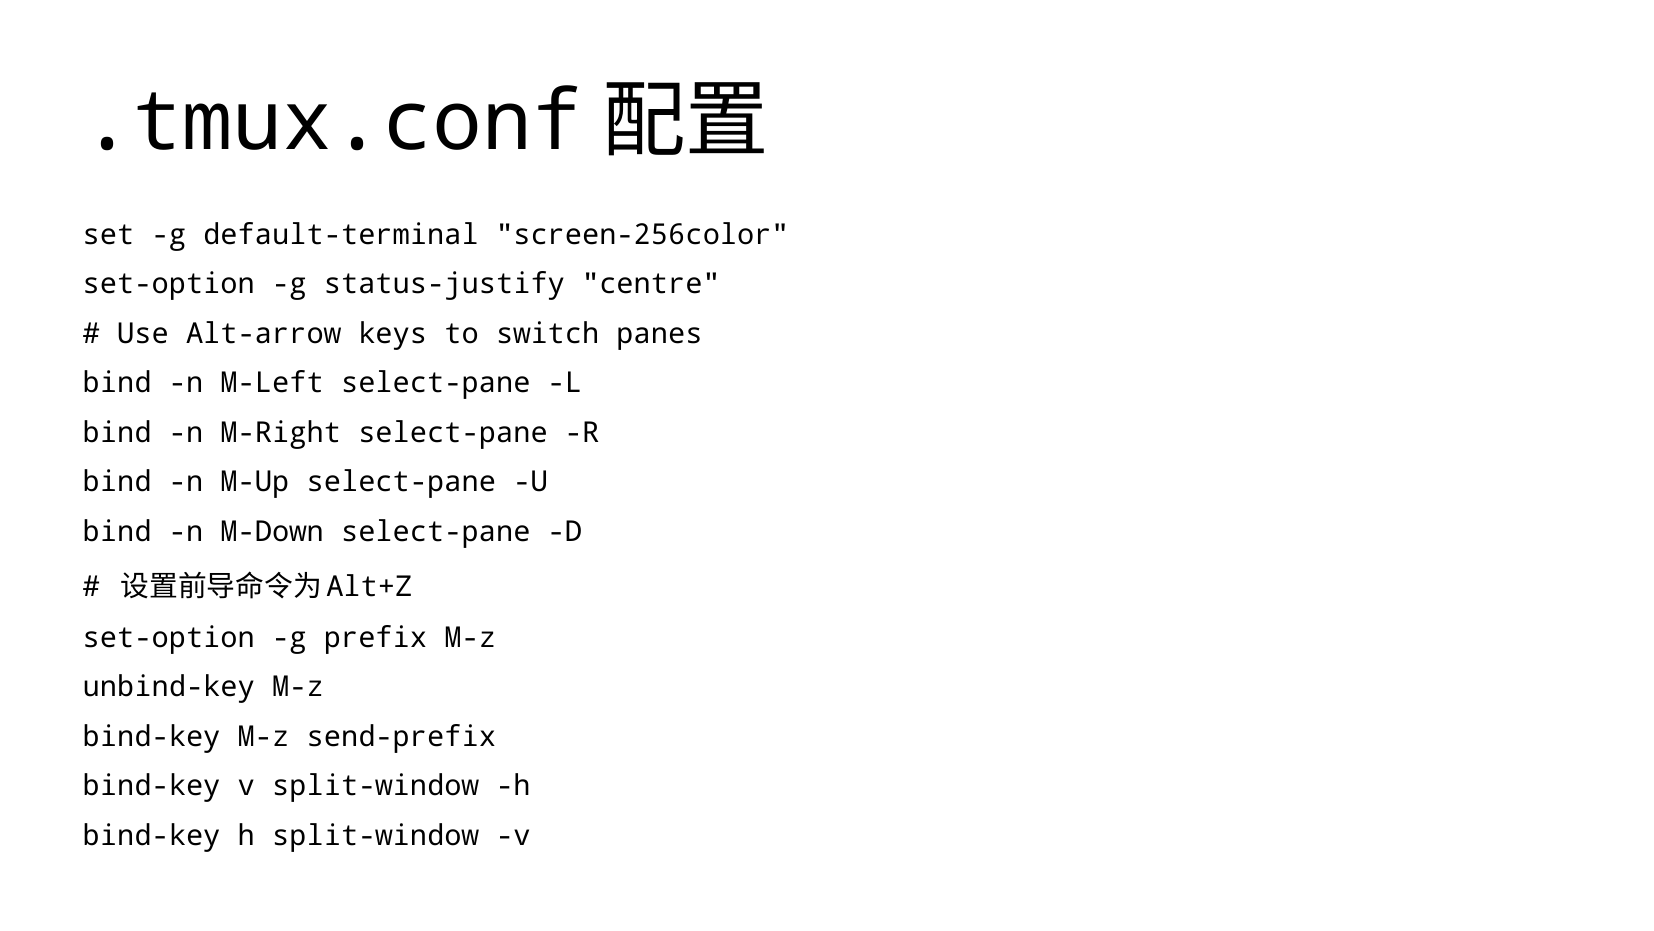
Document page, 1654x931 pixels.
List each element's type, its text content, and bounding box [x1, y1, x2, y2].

list set -g default-terminal "screen-256color" set-option -g status-justify "centre" # Use Alt-arrow keys to switch panes bind -n M-Left select-pane -L bind -n M-Right select-pane -R bind -n M-Up select-pane -U bind -n M-Down select-pane -D # 设置前导命令为Alt+Z set-option -g prefix M-z unbind-key M-z bind-key M-z send-prefix bind-key v split-window -h bind-key h split-window -v [82, 217, 1571, 863]
title .tmux.conf配置 [82, 37, 1571, 189]
